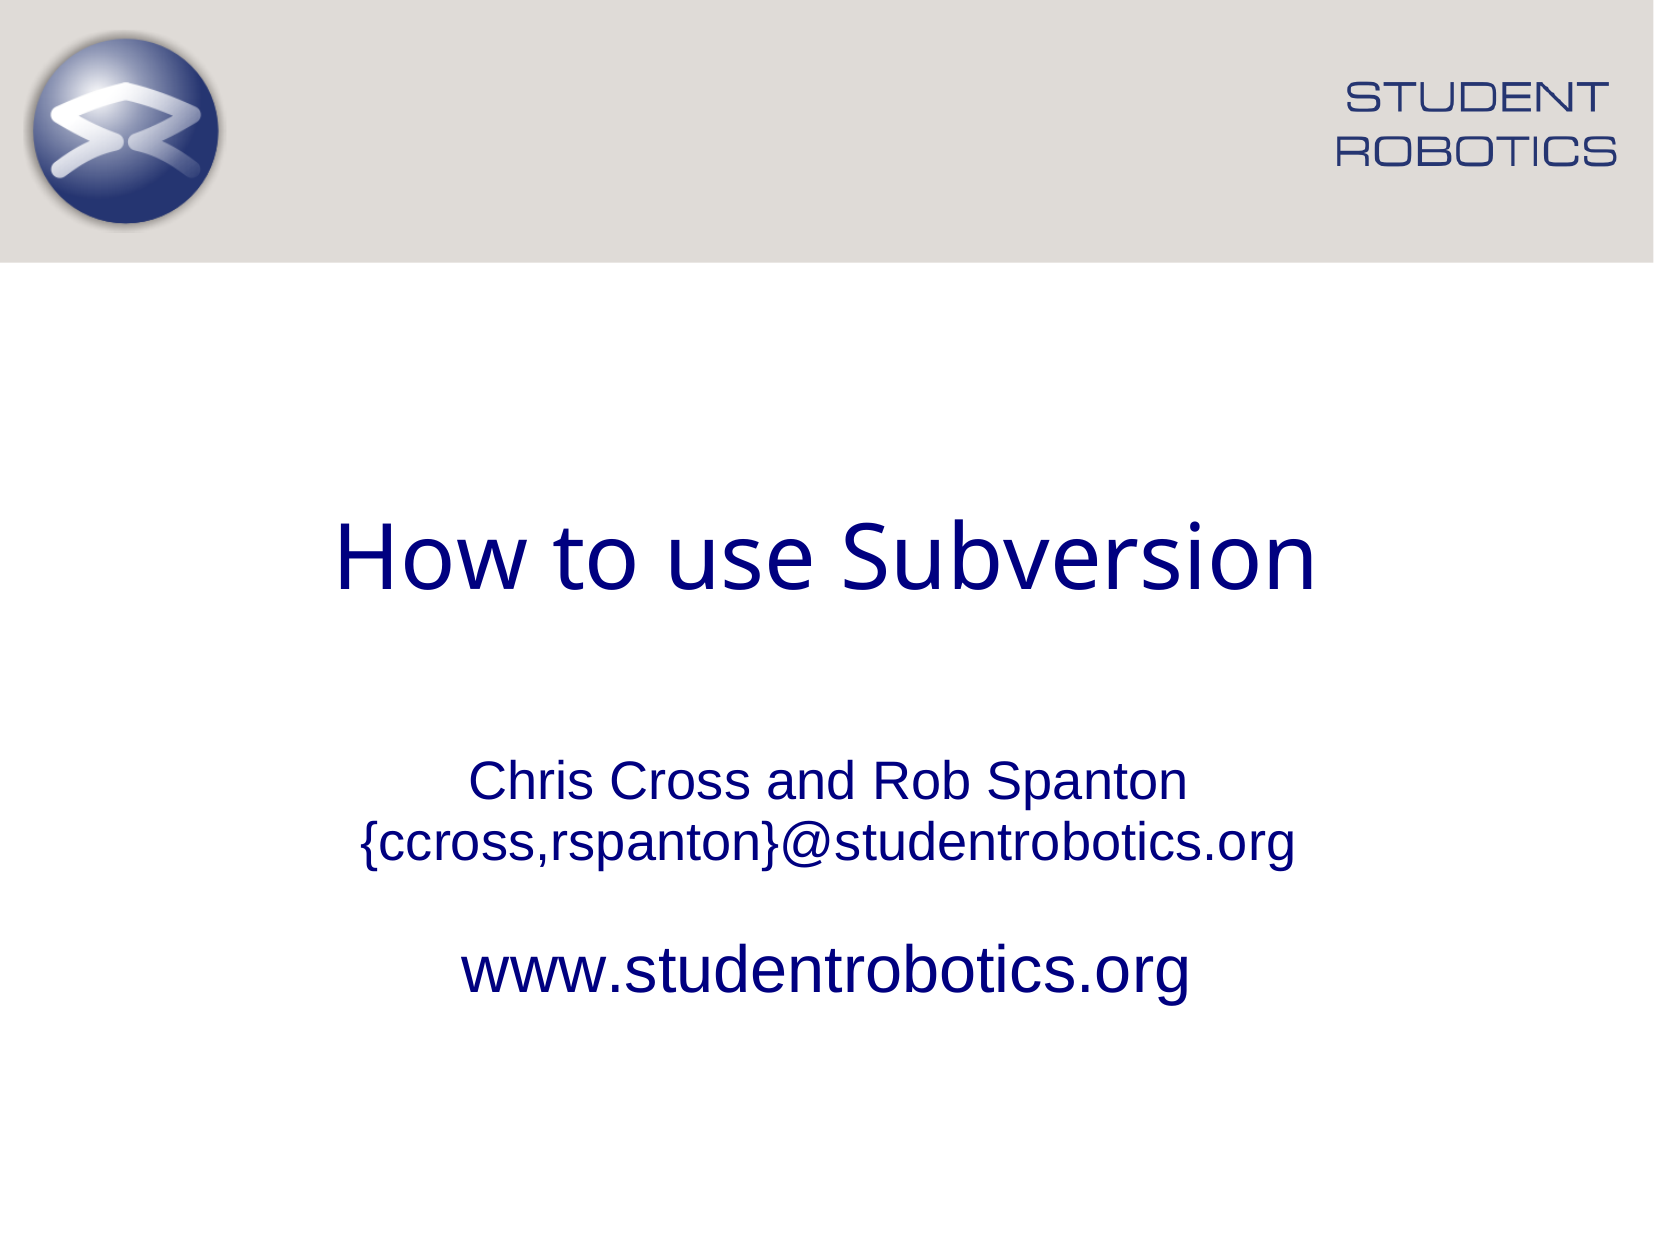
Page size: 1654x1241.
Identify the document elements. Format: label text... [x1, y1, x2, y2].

text_box www.studentrobotics.org [376, 932, 1277, 1016]
title How to use Subversion [82, 7, 1571, 1102]
picture [9, 19, 82, 245]
text_box Chris Cross and Rob Spanton {ccross,rspanton}@studentrobotics.org [337, 750, 1321, 886]
picture [1571, 68, 1633, 174]
